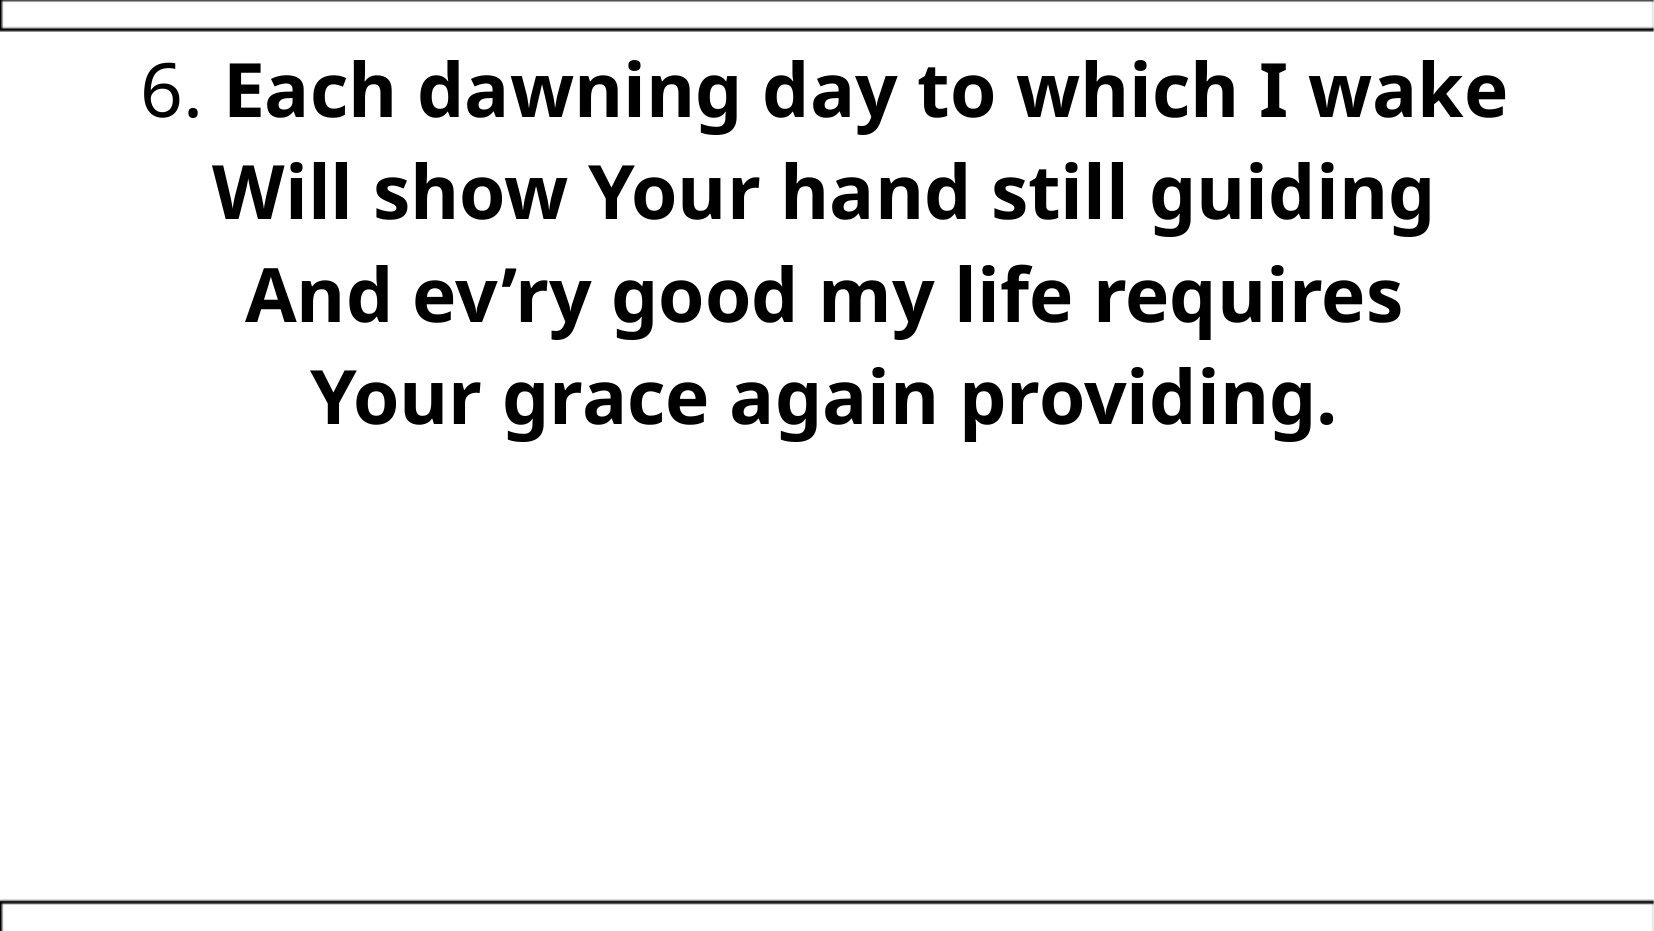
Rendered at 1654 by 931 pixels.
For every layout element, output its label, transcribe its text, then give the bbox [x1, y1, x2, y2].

picture [0, 0, 1654, 931]
text_box 6. Each dawning day to which I wake Will show Your hand still guiding And ev’ry good my life requires Your grace again providing. [105, 30, 1546, 445]
